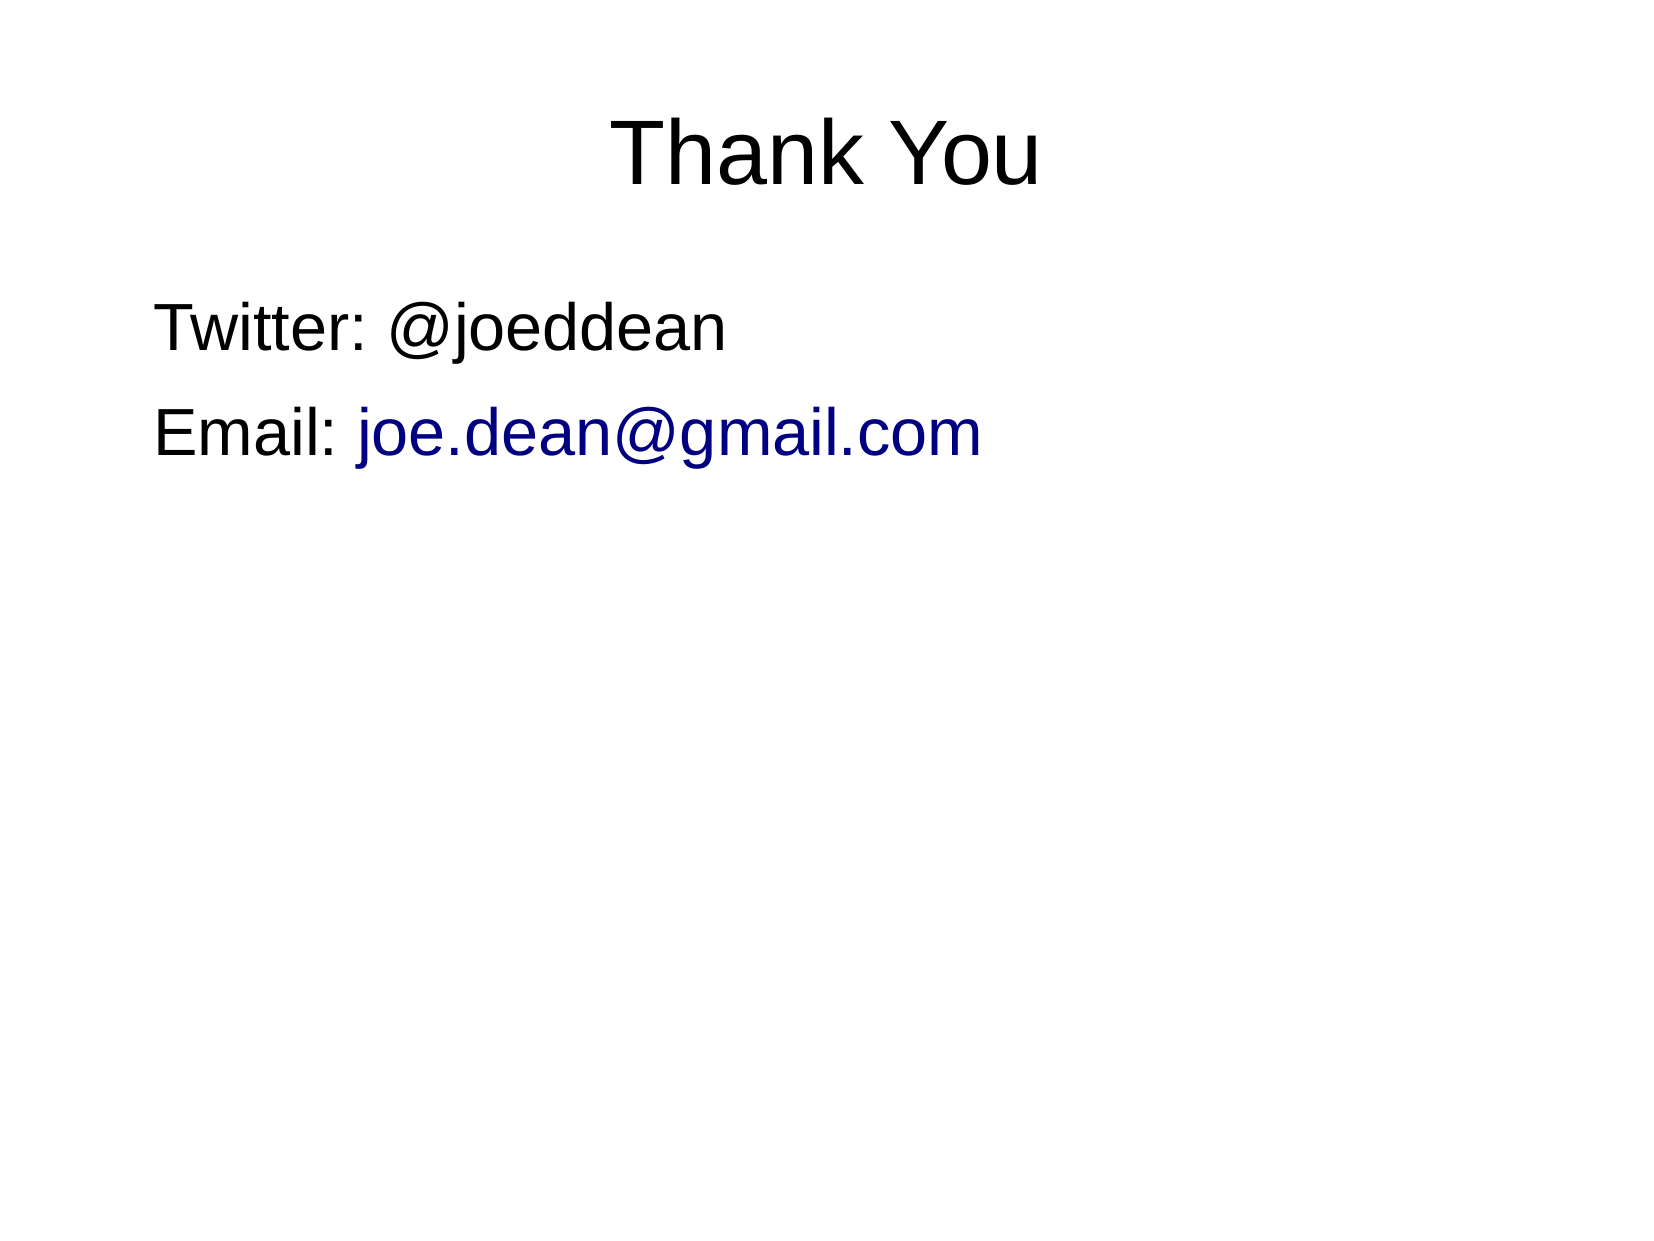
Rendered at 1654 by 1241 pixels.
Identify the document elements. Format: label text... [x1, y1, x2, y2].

list Twitter: @joeddean Email: joe.dean@gmail.com [82, 290, 1571, 1010]
title Thank You [82, 49, 1571, 257]
